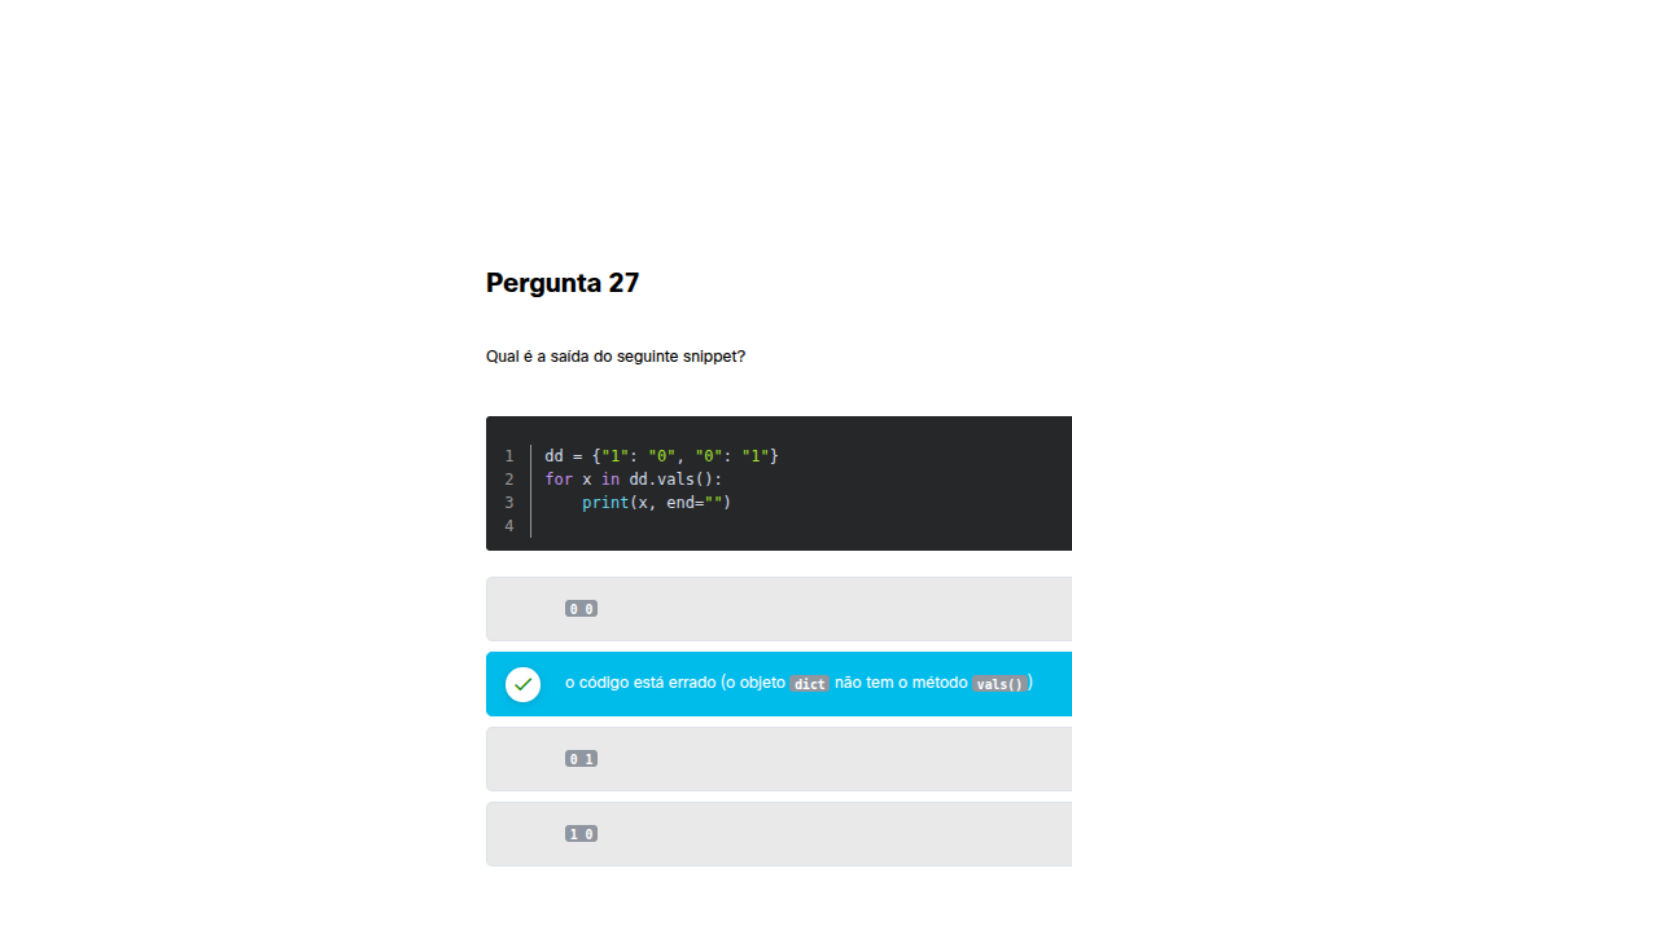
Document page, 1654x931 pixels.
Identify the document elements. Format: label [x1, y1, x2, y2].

picture [899, 679, 907, 687]
picture [580, 677, 628, 690]
picture [790, 675, 829, 691]
picture [472, 252, 1072, 886]
picture [913, 677, 968, 687]
picture [867, 677, 893, 687]
picture [690, 677, 716, 687]
picture [741, 677, 785, 690]
picture [836, 677, 861, 687]
picture [634, 677, 663, 687]
picture [566, 679, 574, 687]
picture [669, 679, 689, 687]
picture [973, 675, 1030, 691]
picture [506, 668, 540, 702]
picture [727, 679, 735, 687]
